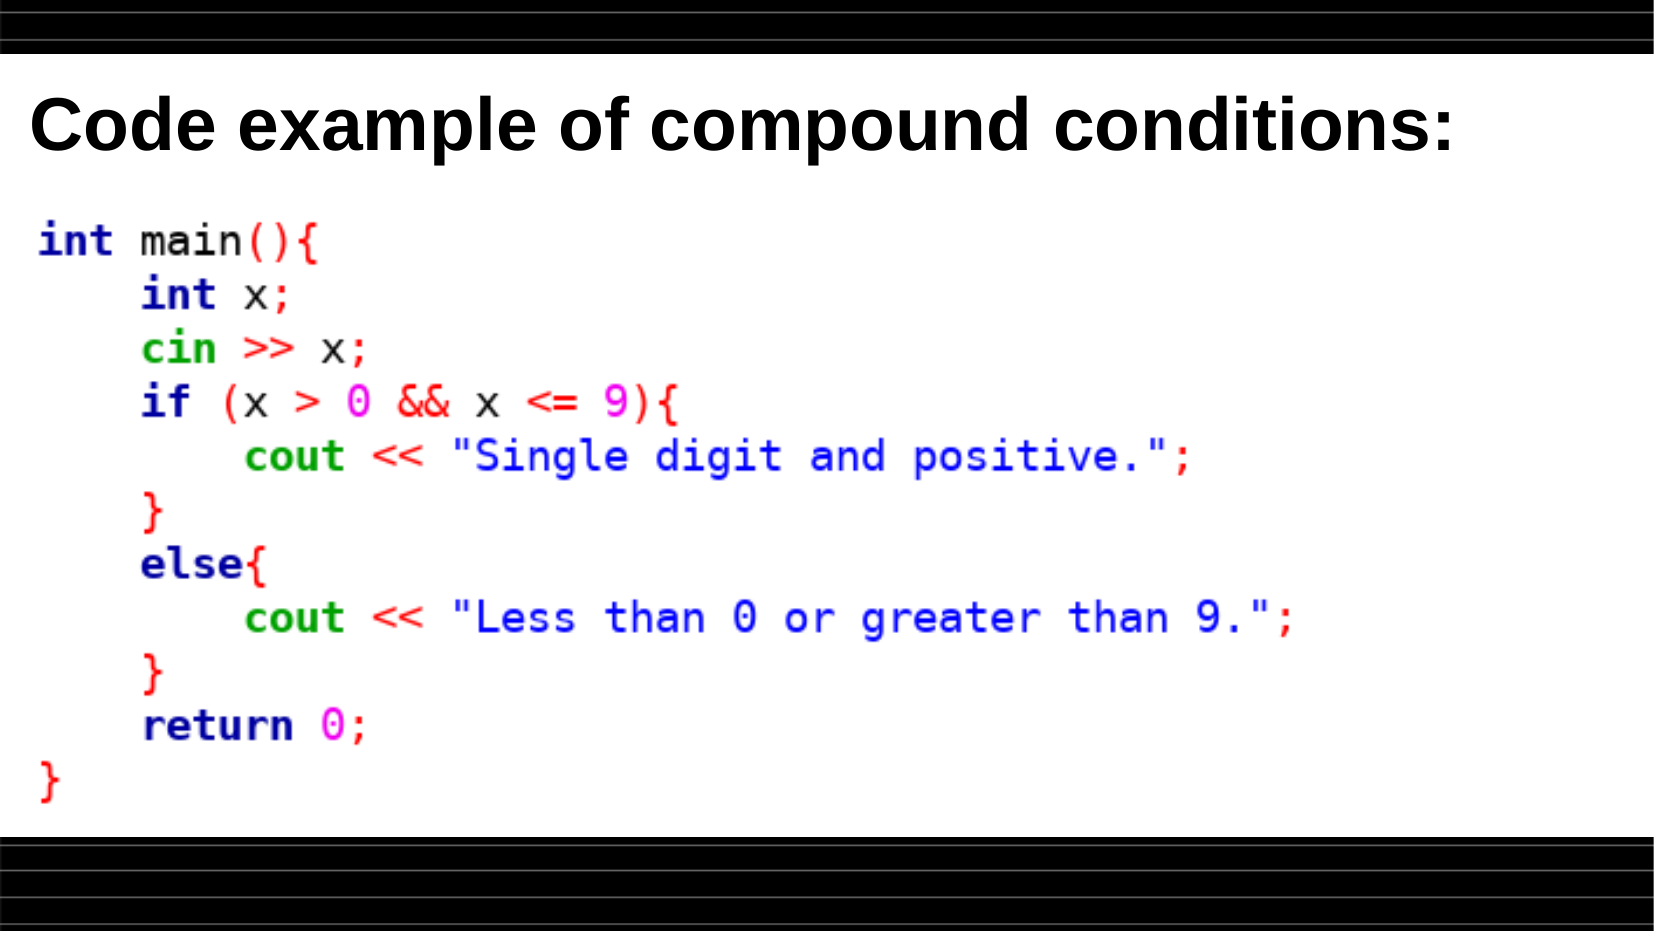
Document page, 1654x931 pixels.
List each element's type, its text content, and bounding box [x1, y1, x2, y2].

picture [35, 209, 1308, 826]
text_box Code example of compound conditions: [15, 75, 1591, 174]
picture [0, 837, 1654, 931]
picture [0, 0, 1654, 54]
